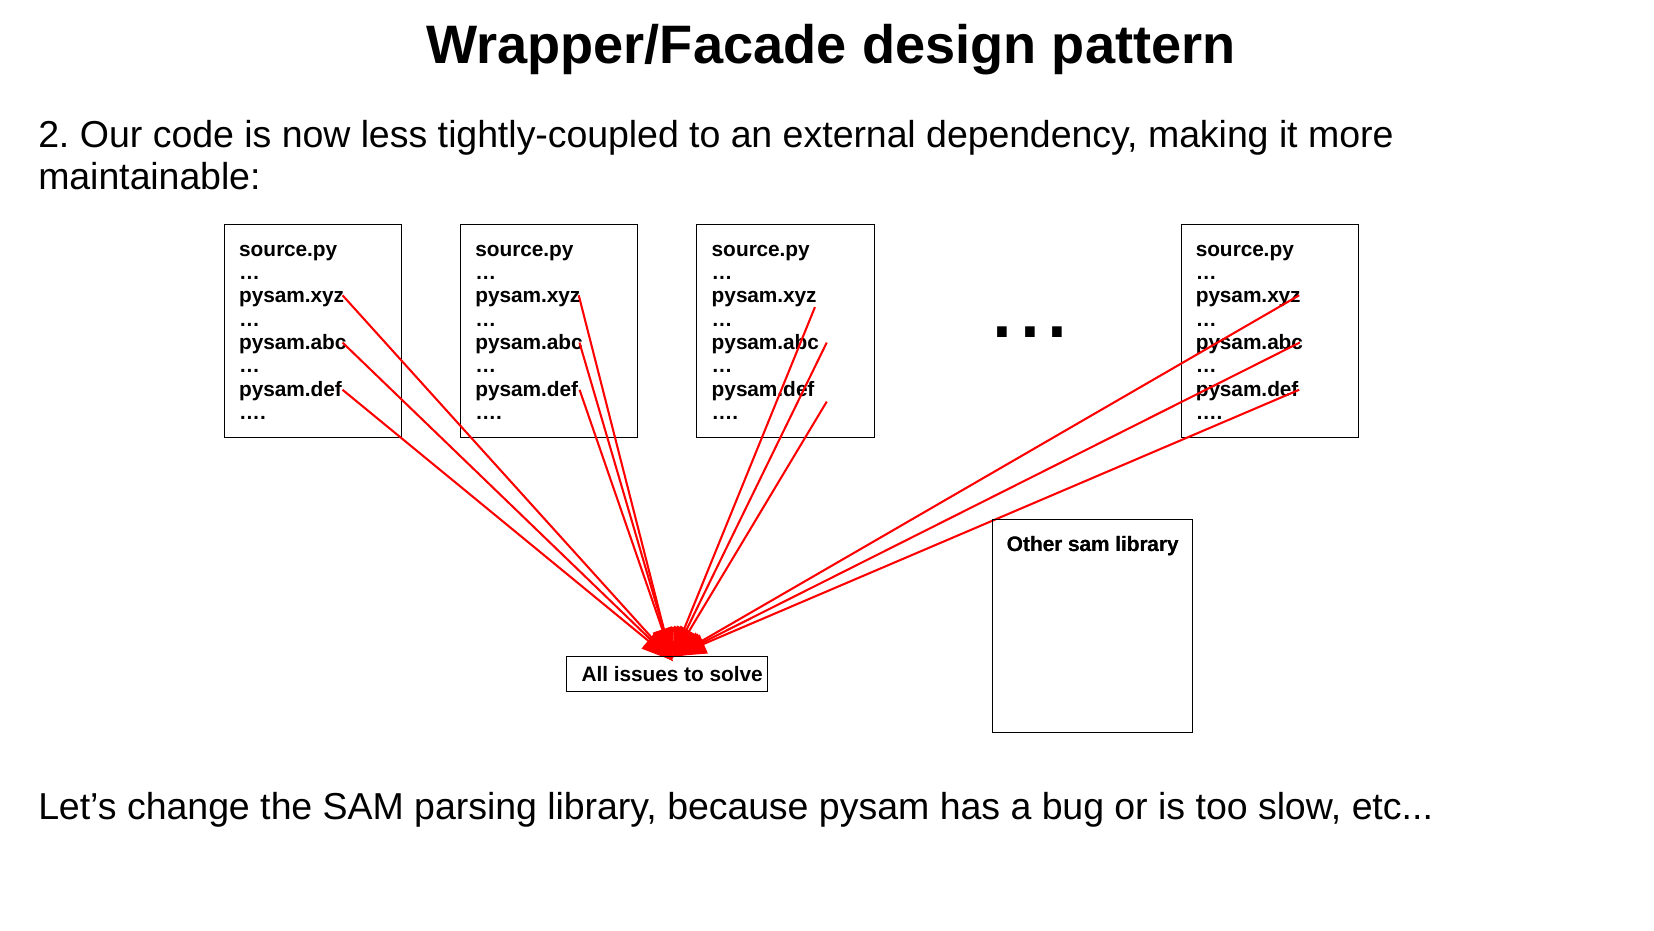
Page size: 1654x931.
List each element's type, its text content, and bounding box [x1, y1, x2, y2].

text_box source.py … pysam.xyz … pysam.abc … pysam.def …. [1181, 224, 1359, 438]
text_box source.py … pysam.xyz … pysam.abc … pysam.def …. [696, 224, 875, 438]
text_box source.py … pysam.xyz … pysam.abc … pysam.def …. [224, 224, 402, 438]
text_box ... [973, 239, 1087, 367]
text_box Wrapper/Facade design pattern [411, 7, 1252, 83]
text_box source.py … pysam.xyz … pysam.abc … pysam.def …. [460, 224, 638, 438]
text_box Other sam library [992, 519, 1193, 733]
text_box All issues to solve [566, 656, 768, 692]
text_box 2. Our code is now less tightly-coupled to an external dependency, making it more maintainable: Let’s change the SAM parsing library, because pysam has a bug or is too slow, etc... [23, 106, 1607, 835]
